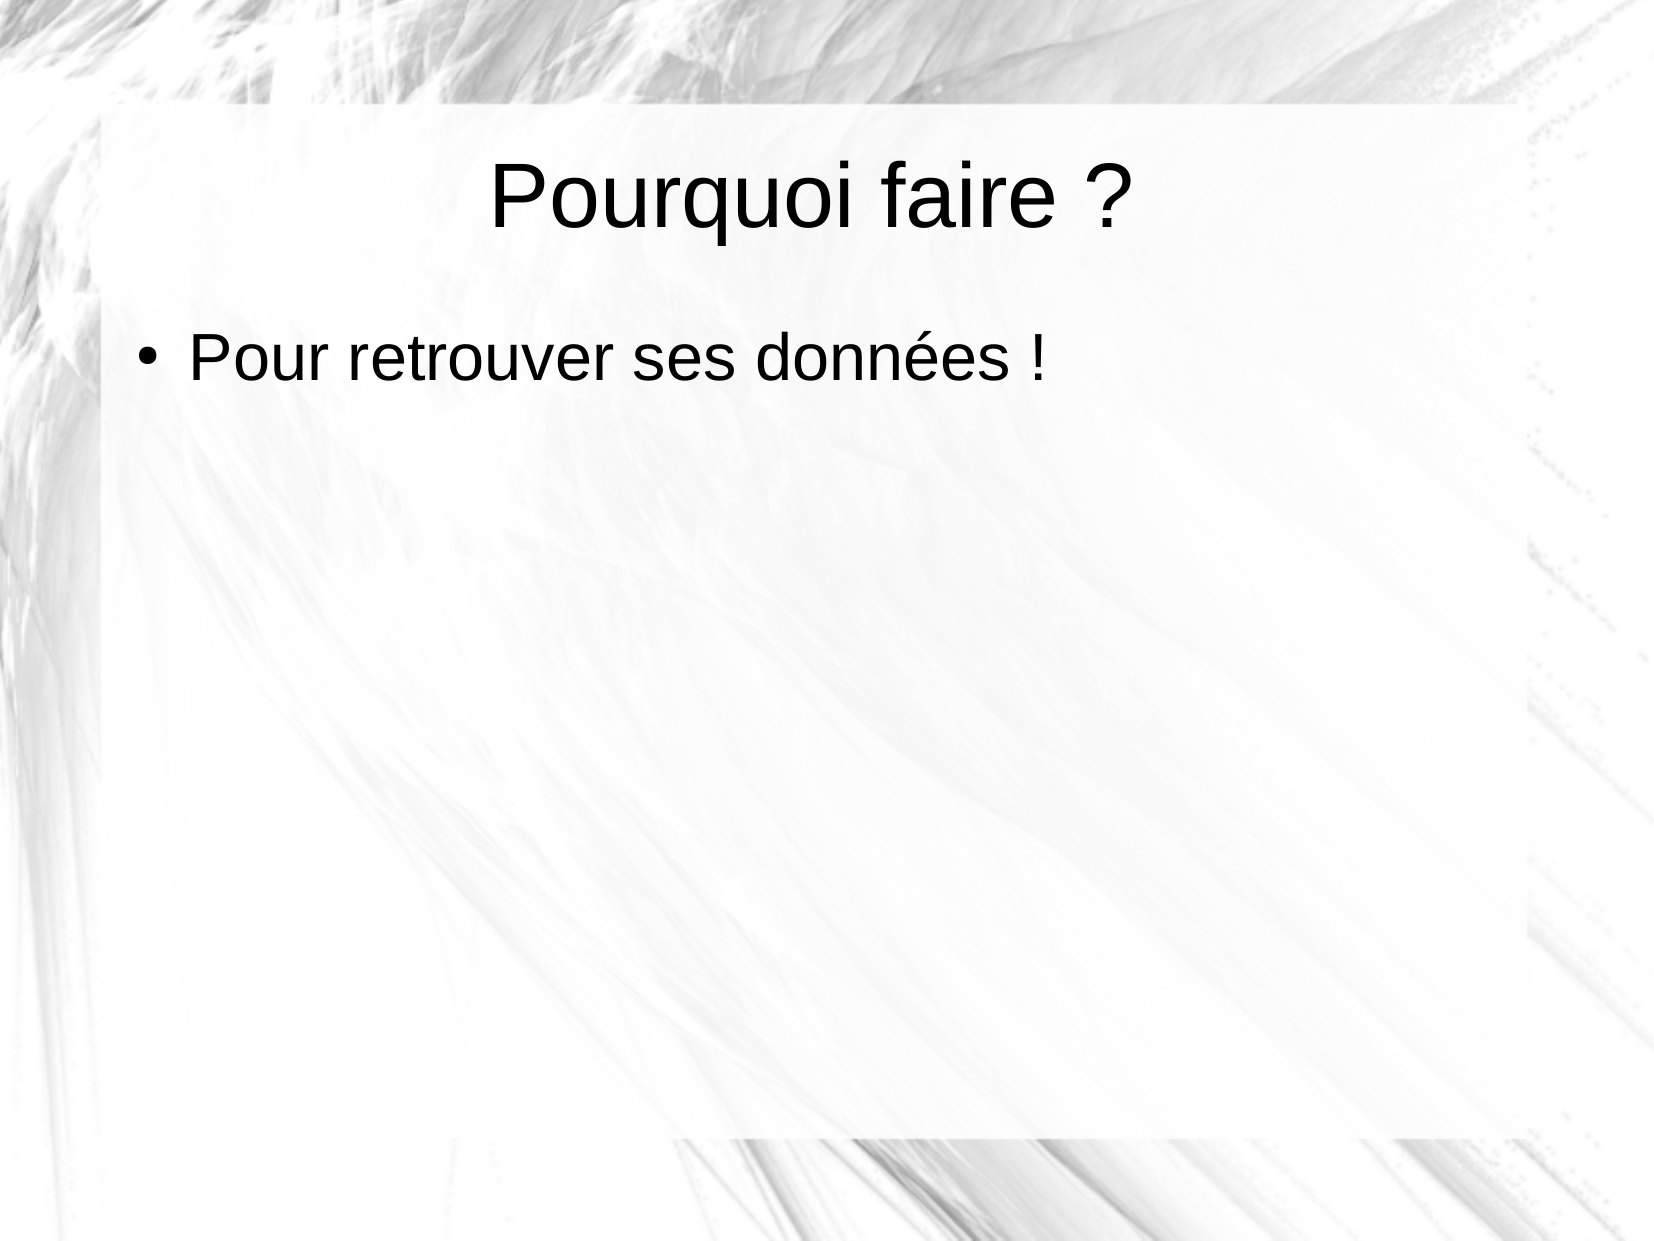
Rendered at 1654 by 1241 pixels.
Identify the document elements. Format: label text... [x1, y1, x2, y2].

list Pour retrouver ses données ! [118, 319, 1571, 931]
title Pourquoi faire ? [118, 119, 1506, 273]
picture [0, 0, 1654, 1241]
